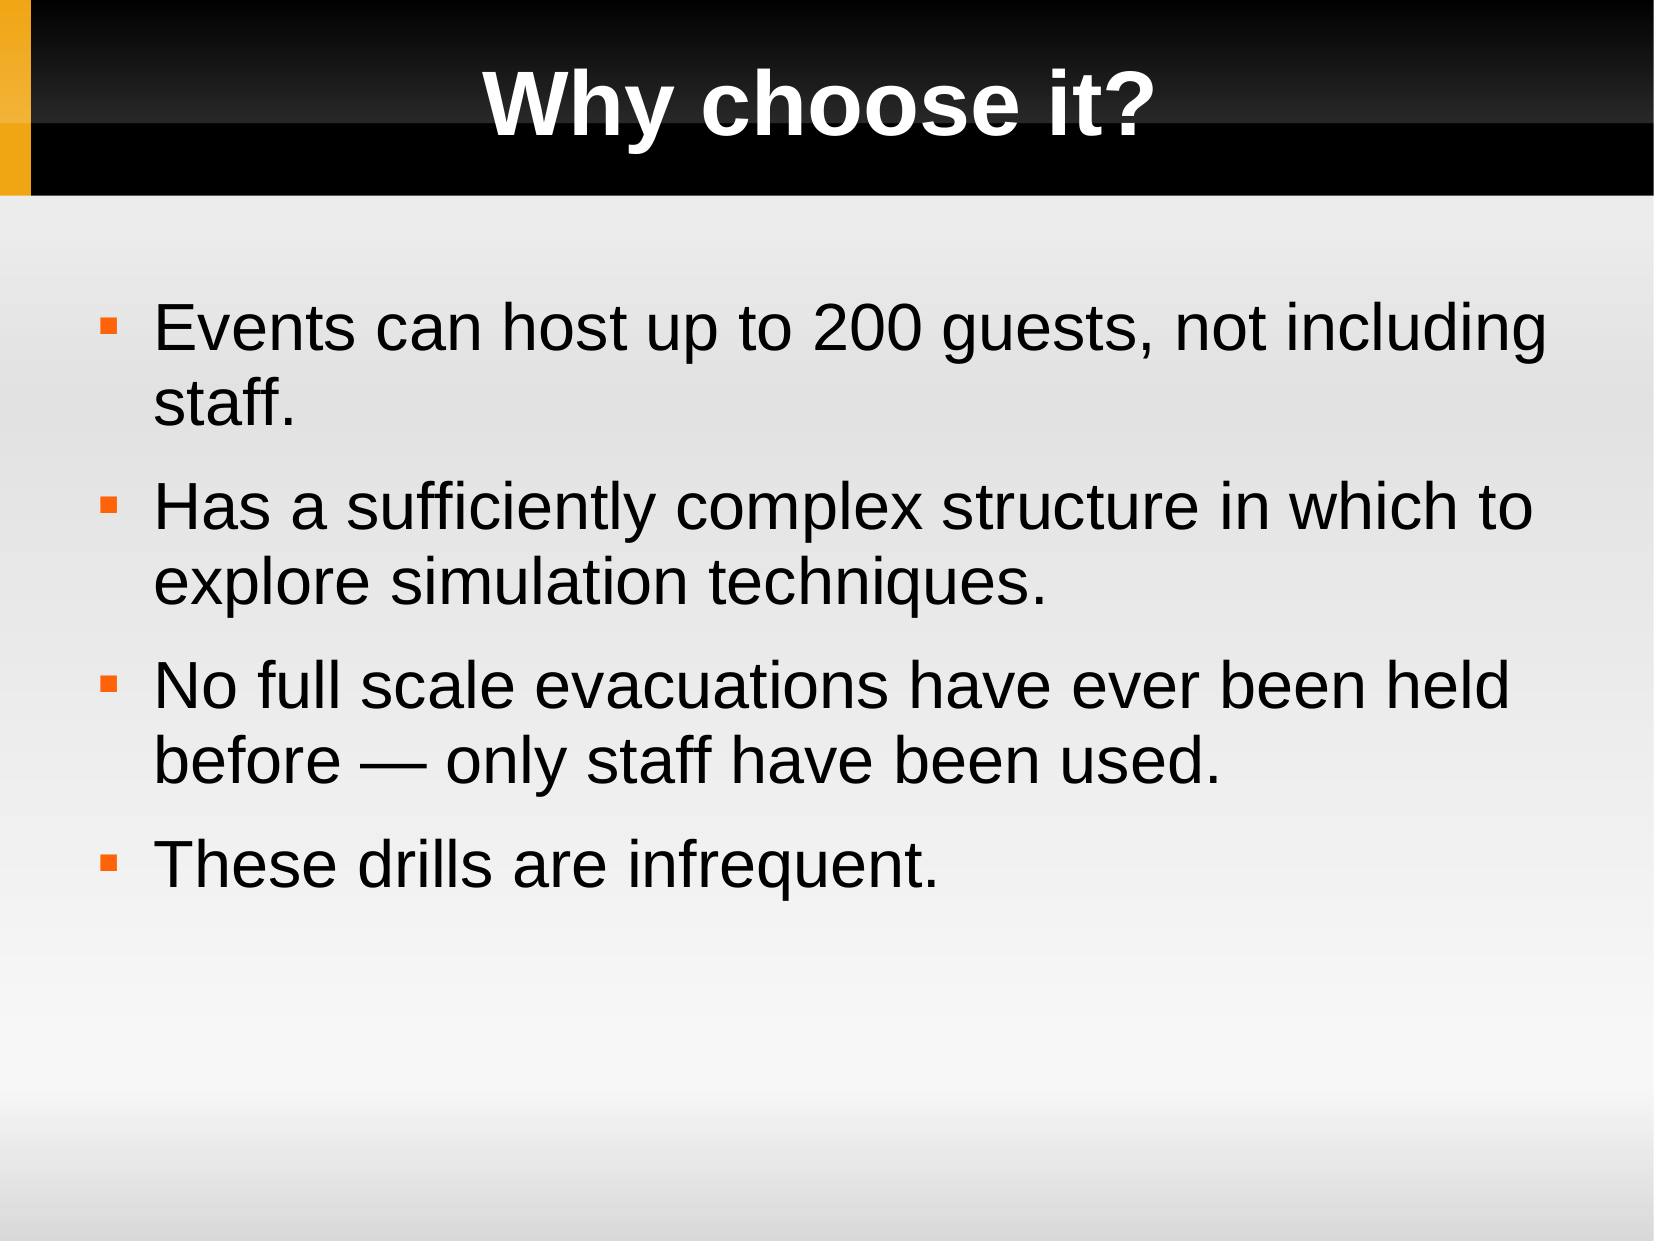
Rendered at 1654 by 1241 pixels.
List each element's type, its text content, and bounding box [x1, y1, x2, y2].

title Why choose it? [76, 0, 1565, 208]
list Events can host up to 200 guests, not including staff. Has a sufficiently complex structure in which to explore simulation techniques. No full scale evacuations have ever been held before — only staff have been used. These drills are infrequent. [82, 290, 1571, 1109]
picture [0, 0, 1654, 1241]
